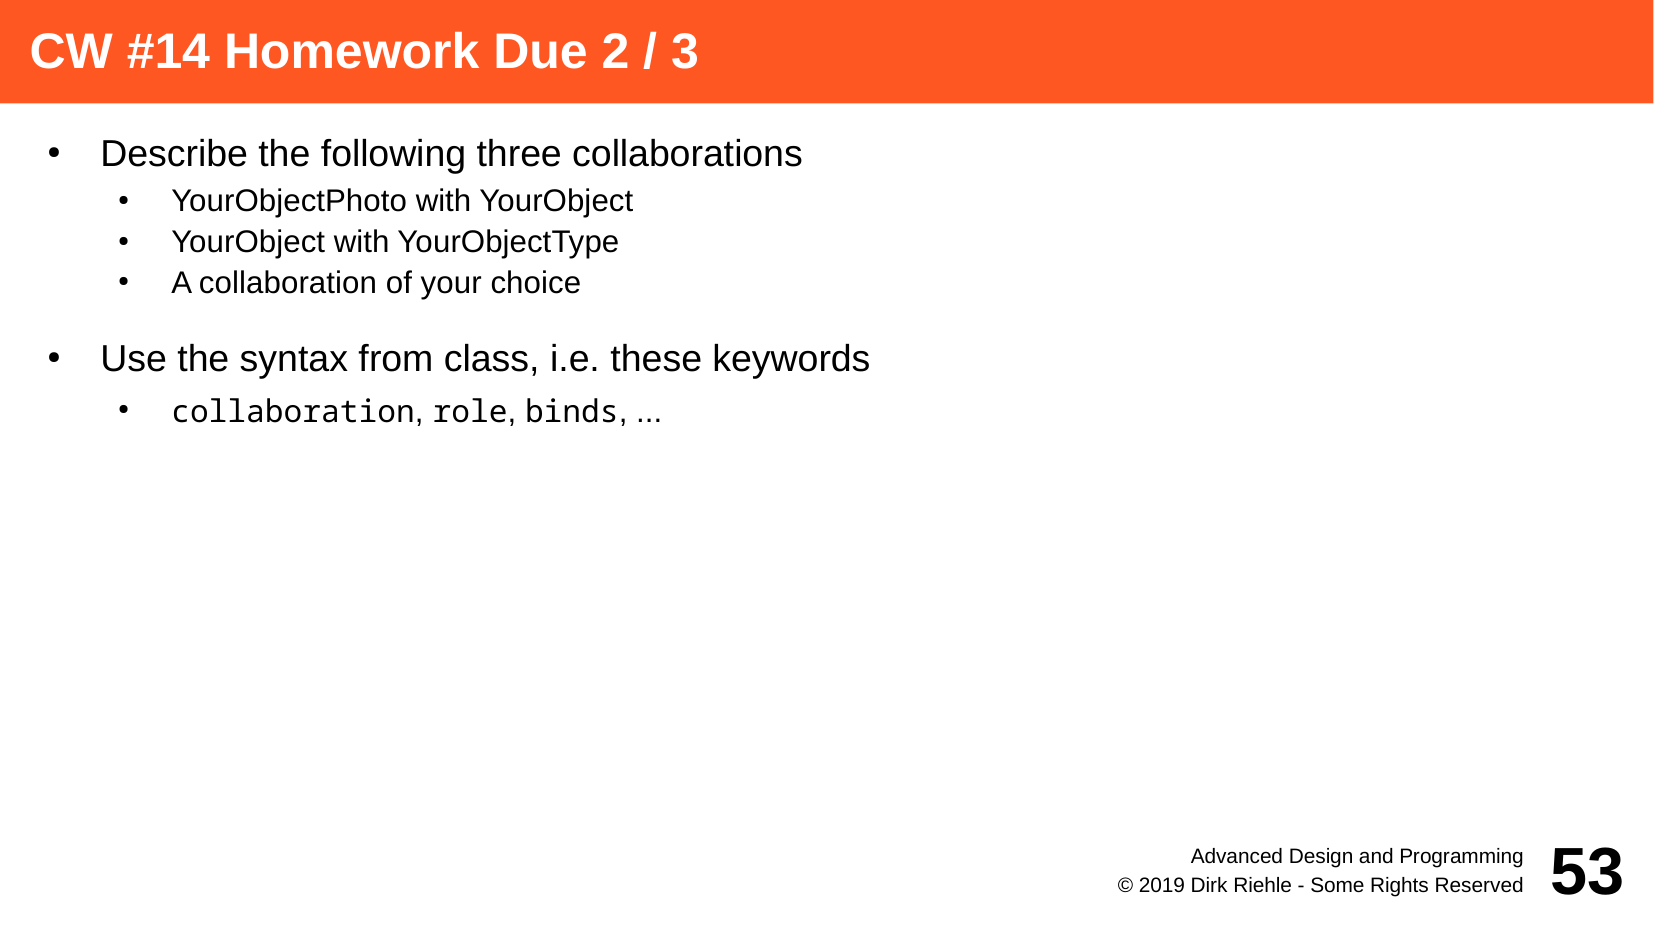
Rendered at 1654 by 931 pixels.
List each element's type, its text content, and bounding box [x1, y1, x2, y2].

title CW #14 Homework Due 2 / 3 [0, 0, 1654, 104]
list Describe the following three collaborations YourObjectPhoto with YourObject YourObject with YourObjectType A collaboration of your choice Use the syntax from class, i.e. these keywords collaboration, role, binds, ... [29, 132, 1625, 813]
